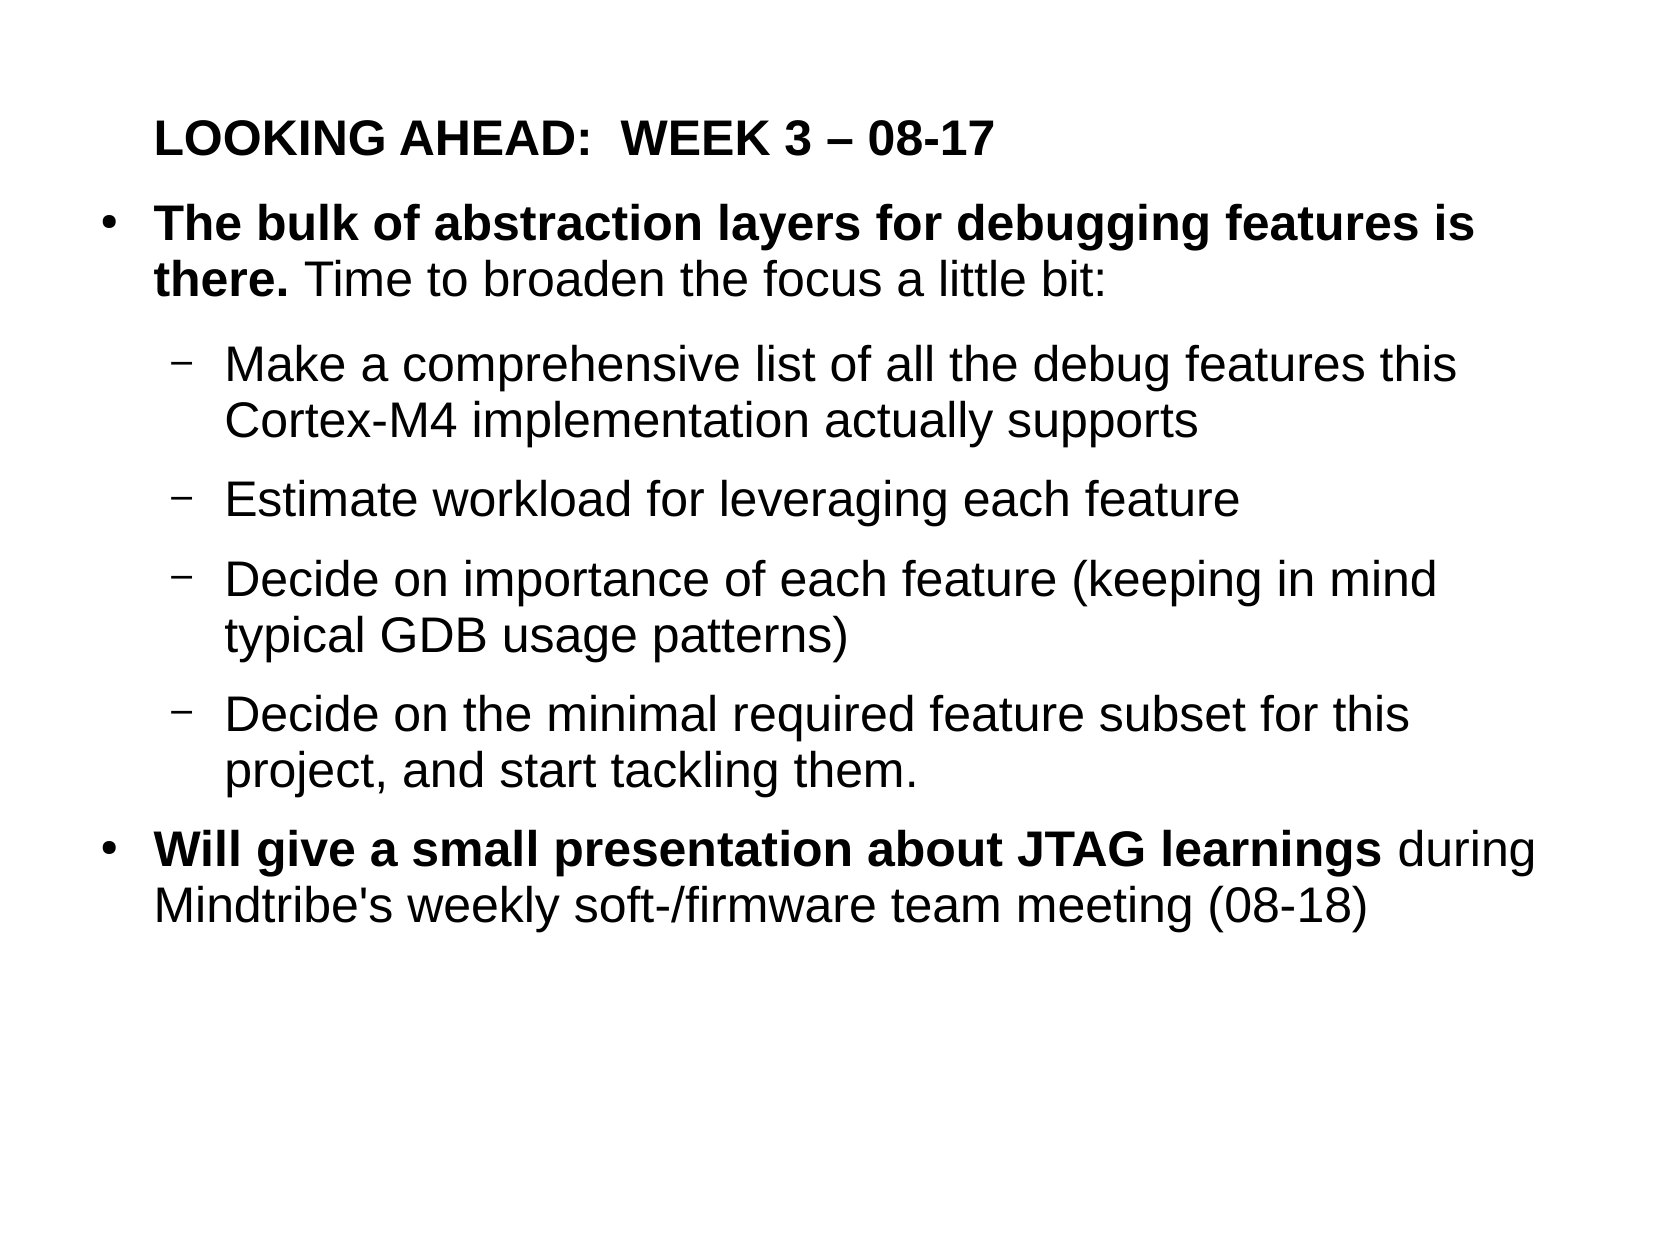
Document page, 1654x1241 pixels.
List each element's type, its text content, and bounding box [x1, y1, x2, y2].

list LOOKING AHEAD: WEEK 3 – 08-17 The bulk of abstraction layers for debugging features is there. Time to broaden the focus a little bit: Make a comprehensive list of all the debug features this Cortex-M4 implementation actually supports Estimate workload for leveraging each feature Decide on importance of each feature (keeping in mind typical GDB usage patterns) Decide on the minimal required feature subset for this project, and start tackling them. Will give a small presentation about JTAG learnings during Mindtribe's weekly soft-/firmware team meeting (08-18) [82, 110, 1571, 1126]
